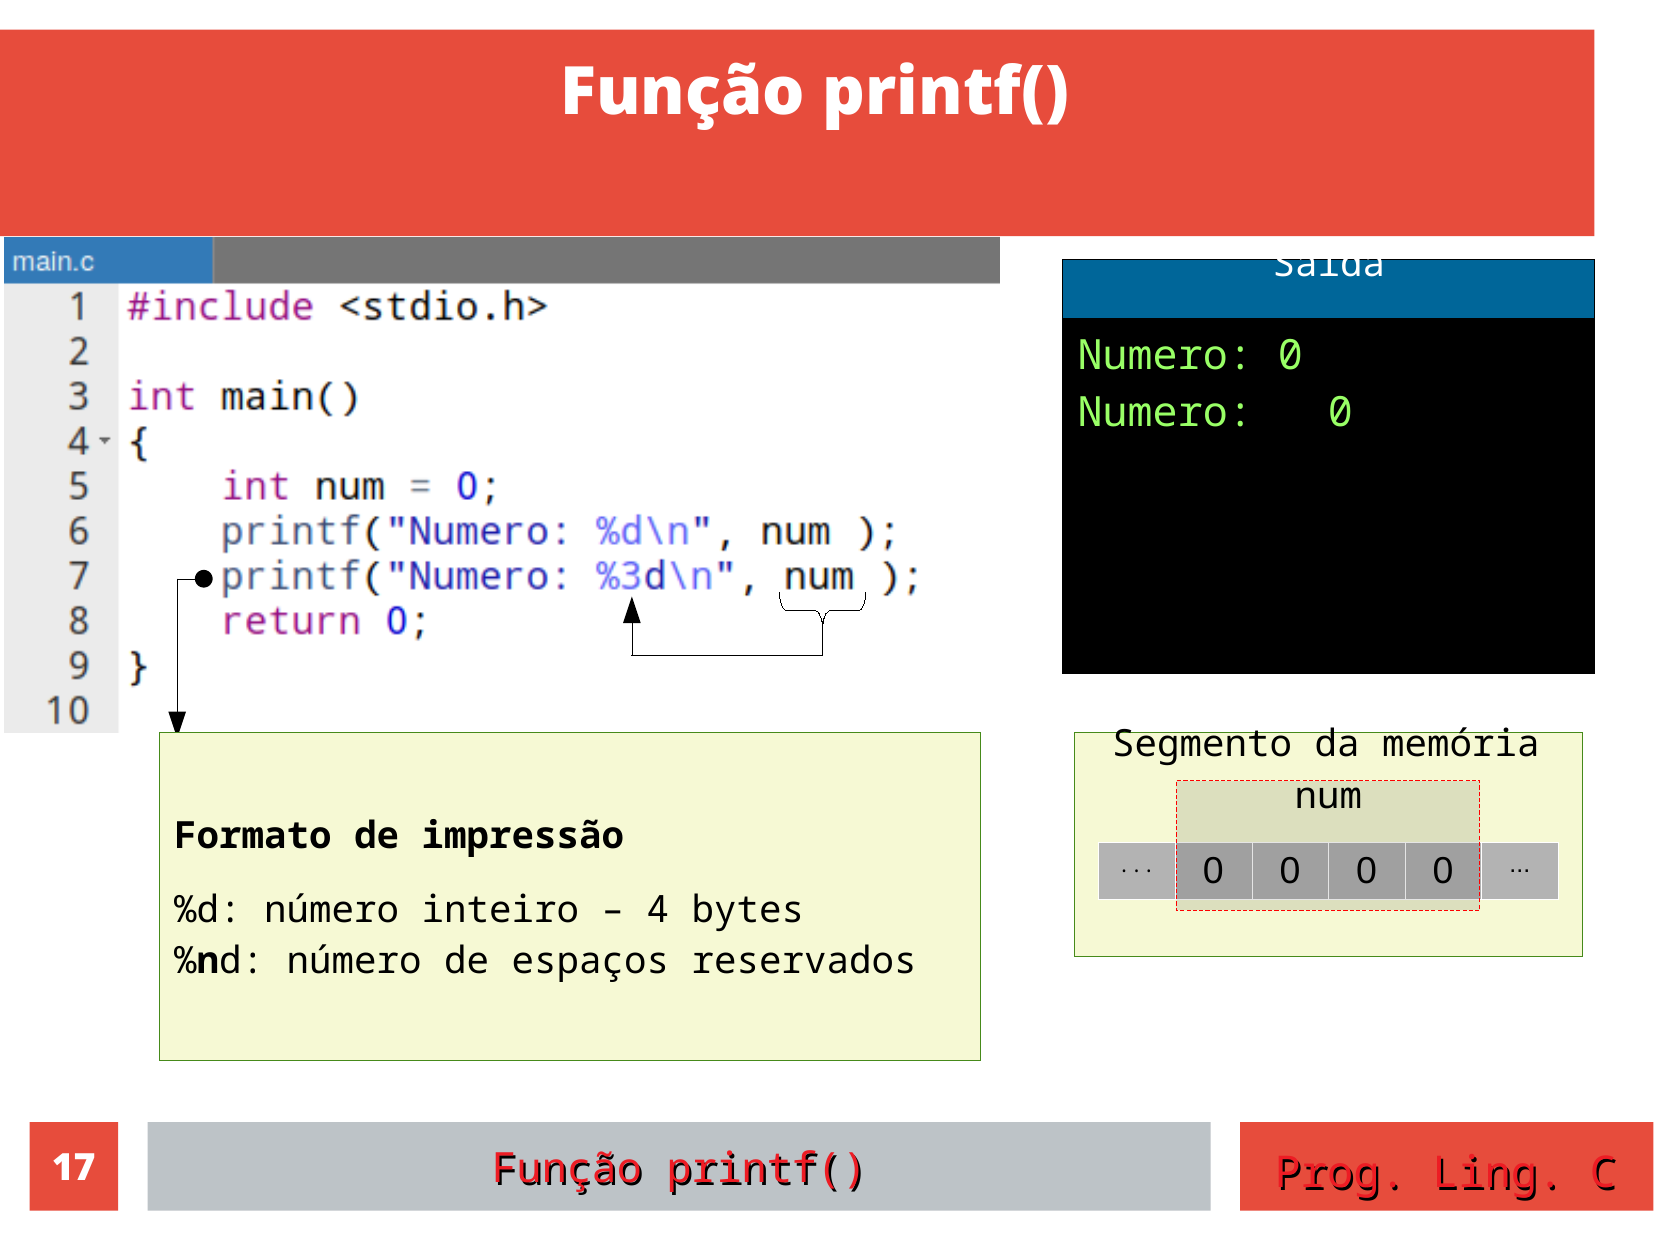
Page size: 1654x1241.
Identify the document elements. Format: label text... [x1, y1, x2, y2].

text_box Função printf() [197, 1133, 1162, 1199]
picture [4, 237, 1000, 733]
title Função printf() [283, 42, 1347, 225]
text_box Prog. Ling. C [1233, 1133, 1654, 1202]
text_box Segmento da memória [1074, 732, 1583, 957]
text_box Formato de impressão %d: número inteiro – 4 bytes %nd: número de espaços reservados [159, 732, 981, 1061]
text_box Saída [1346, 259, 1356, 274]
text_box Numero: 0 Numero: 0 [1062, 318, 1595, 674]
text_box Saída [1062, 259, 1595, 318]
text_box num [1176, 780, 1480, 911]
table_header ... [1099, 843, 1175, 899]
table_header ... [1482, 843, 1558, 899]
